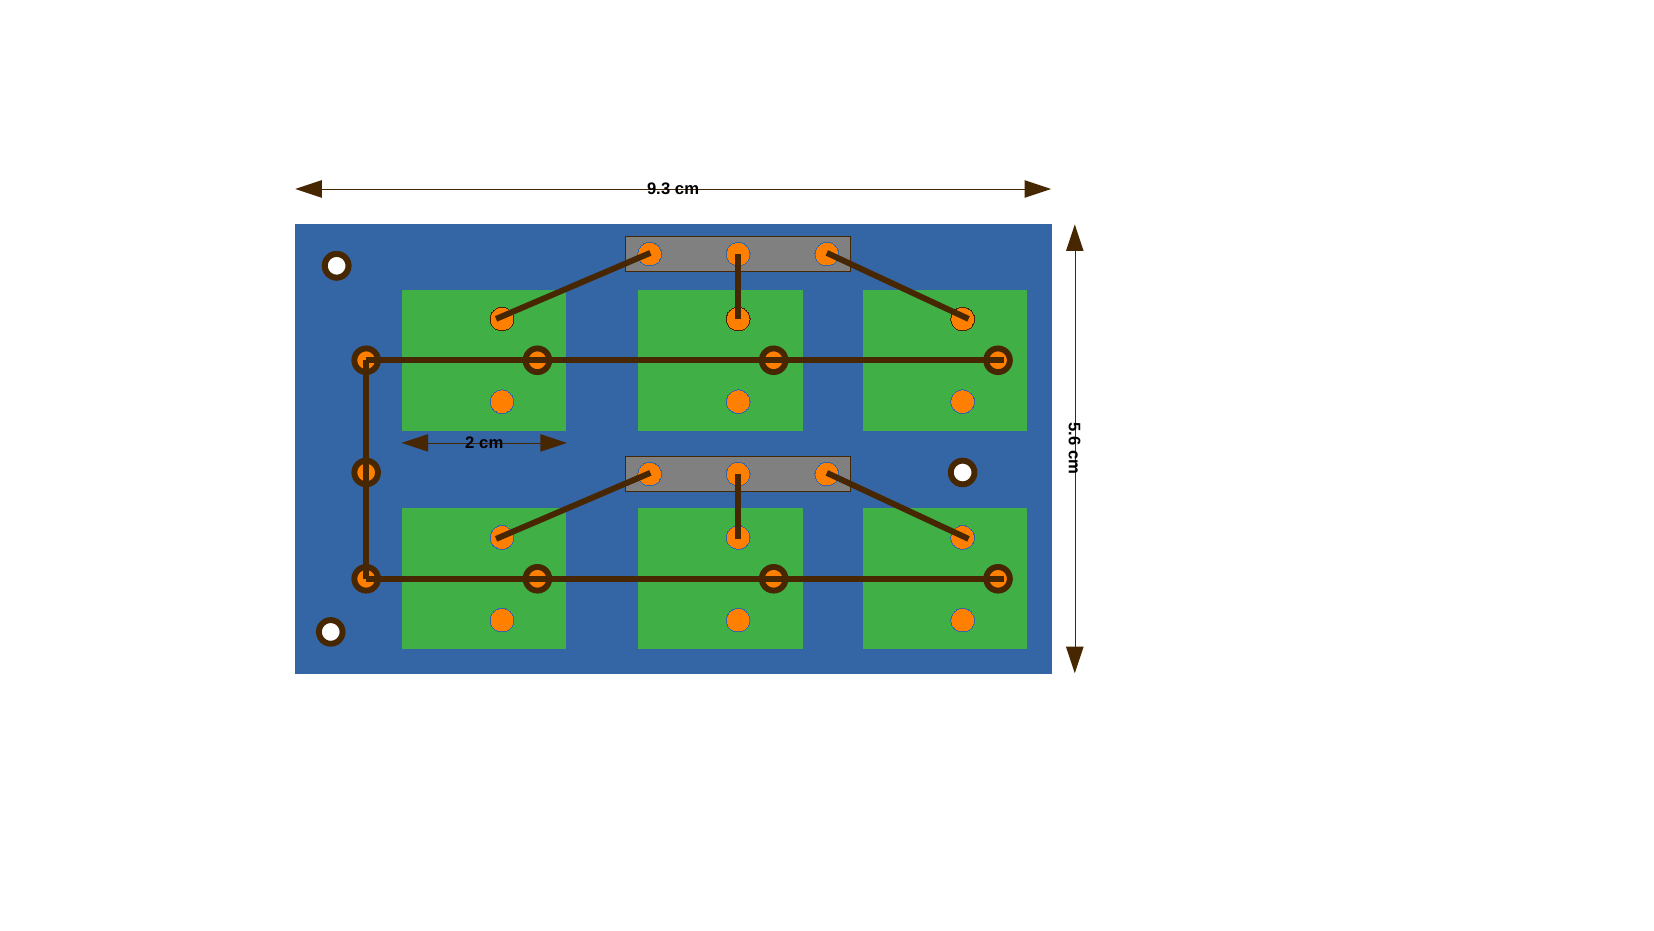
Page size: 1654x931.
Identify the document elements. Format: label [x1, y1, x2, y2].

text_box [295, 224, 1052, 674]
